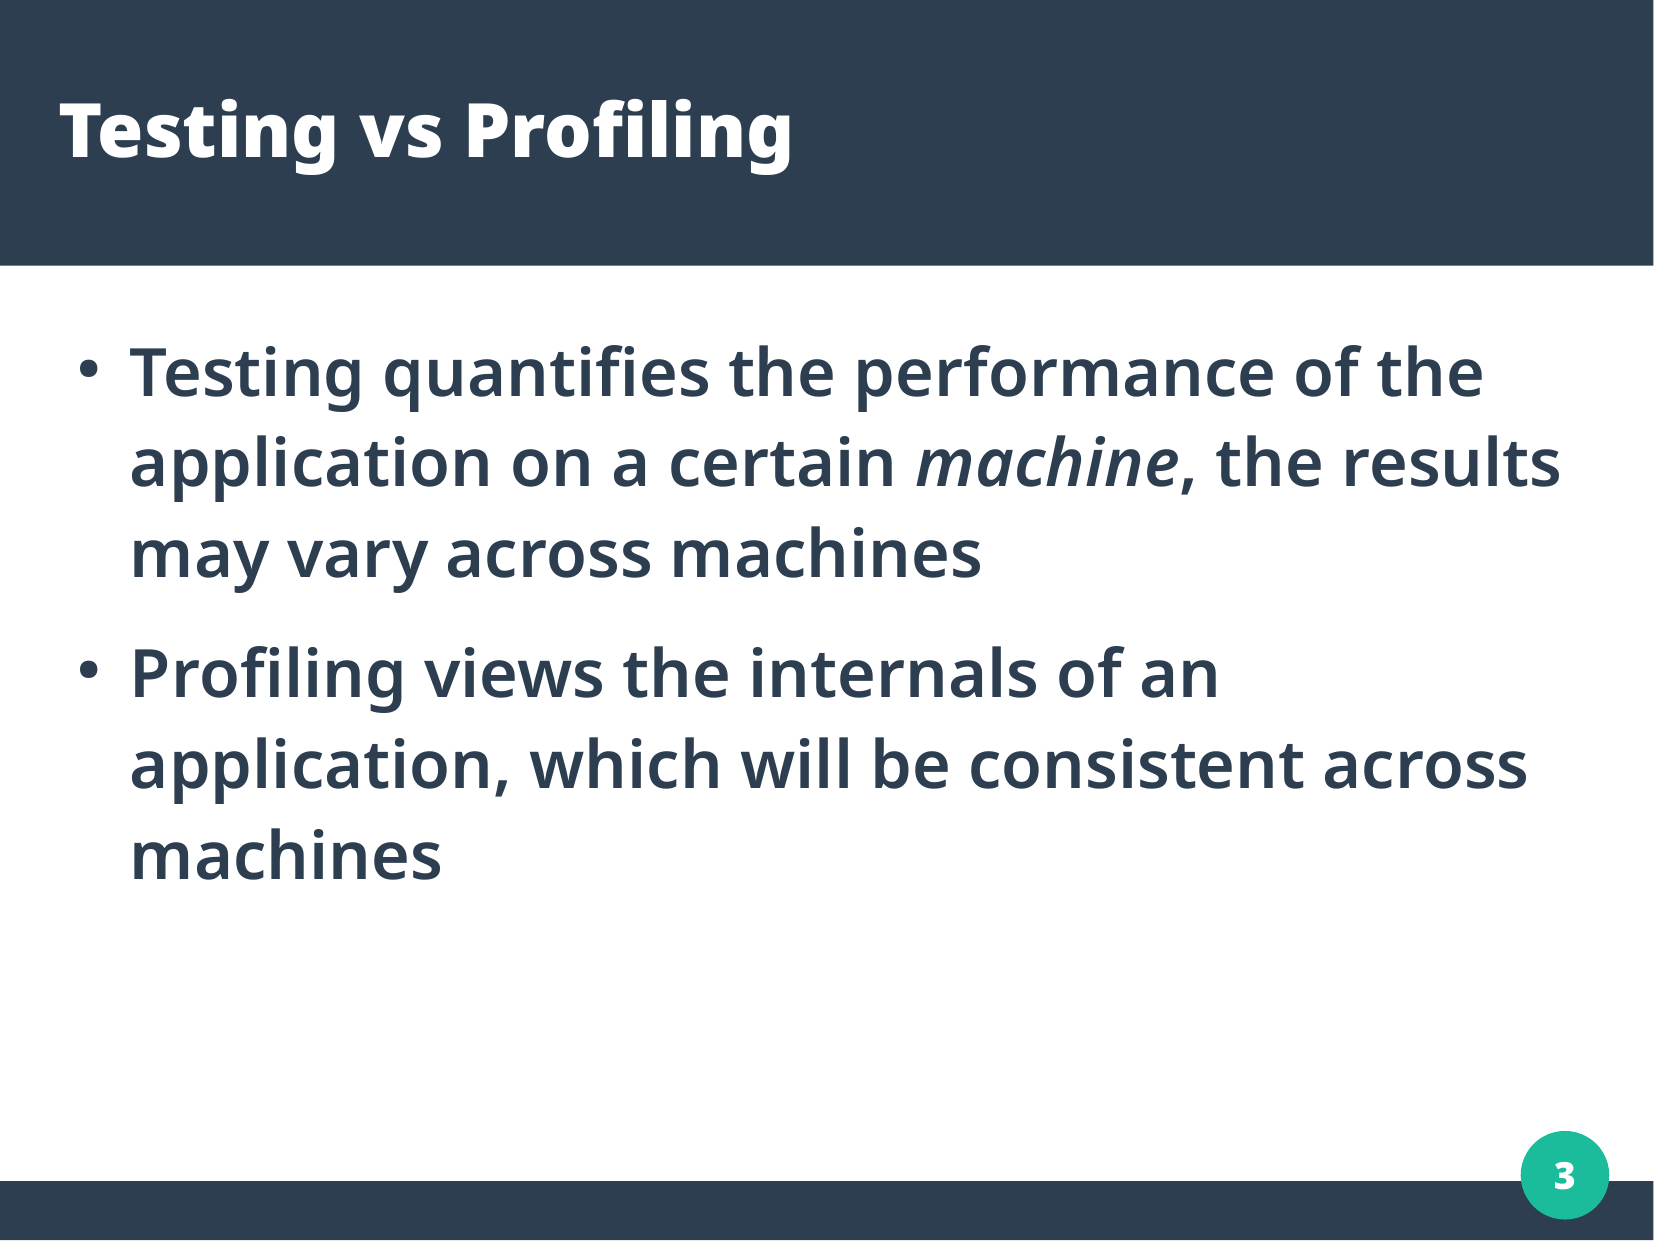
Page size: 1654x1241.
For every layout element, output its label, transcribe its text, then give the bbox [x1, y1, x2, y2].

list Testing quantifies the performance of the application on a certain machine, the results may vary across machines Profiling views the internals of an application, which will be consistent across machines [59, 324, 1595, 1152]
title Testing vs Profiling [59, 49, 1595, 207]
